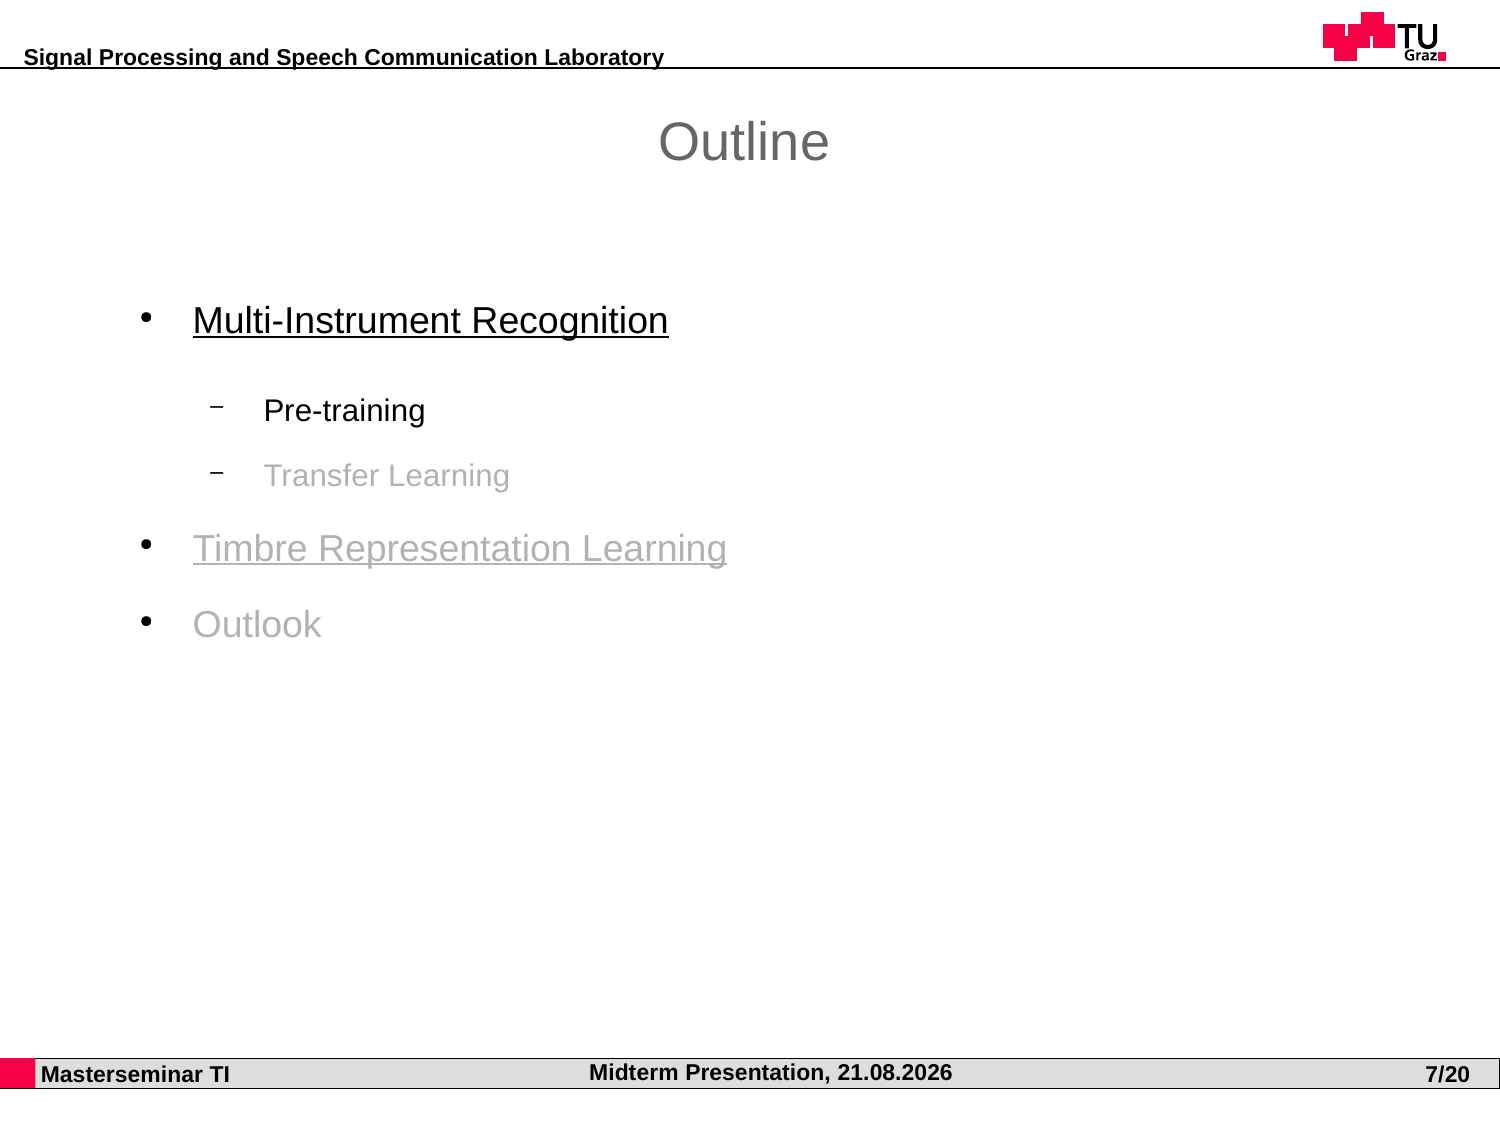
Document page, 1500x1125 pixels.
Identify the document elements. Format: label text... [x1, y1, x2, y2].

list Multi-Instrument Recognition Pre-training Transfer Learning Timbre Representation Learning Outlook [107, 266, 1382, 787]
list Outline [107, 106, 1382, 201]
